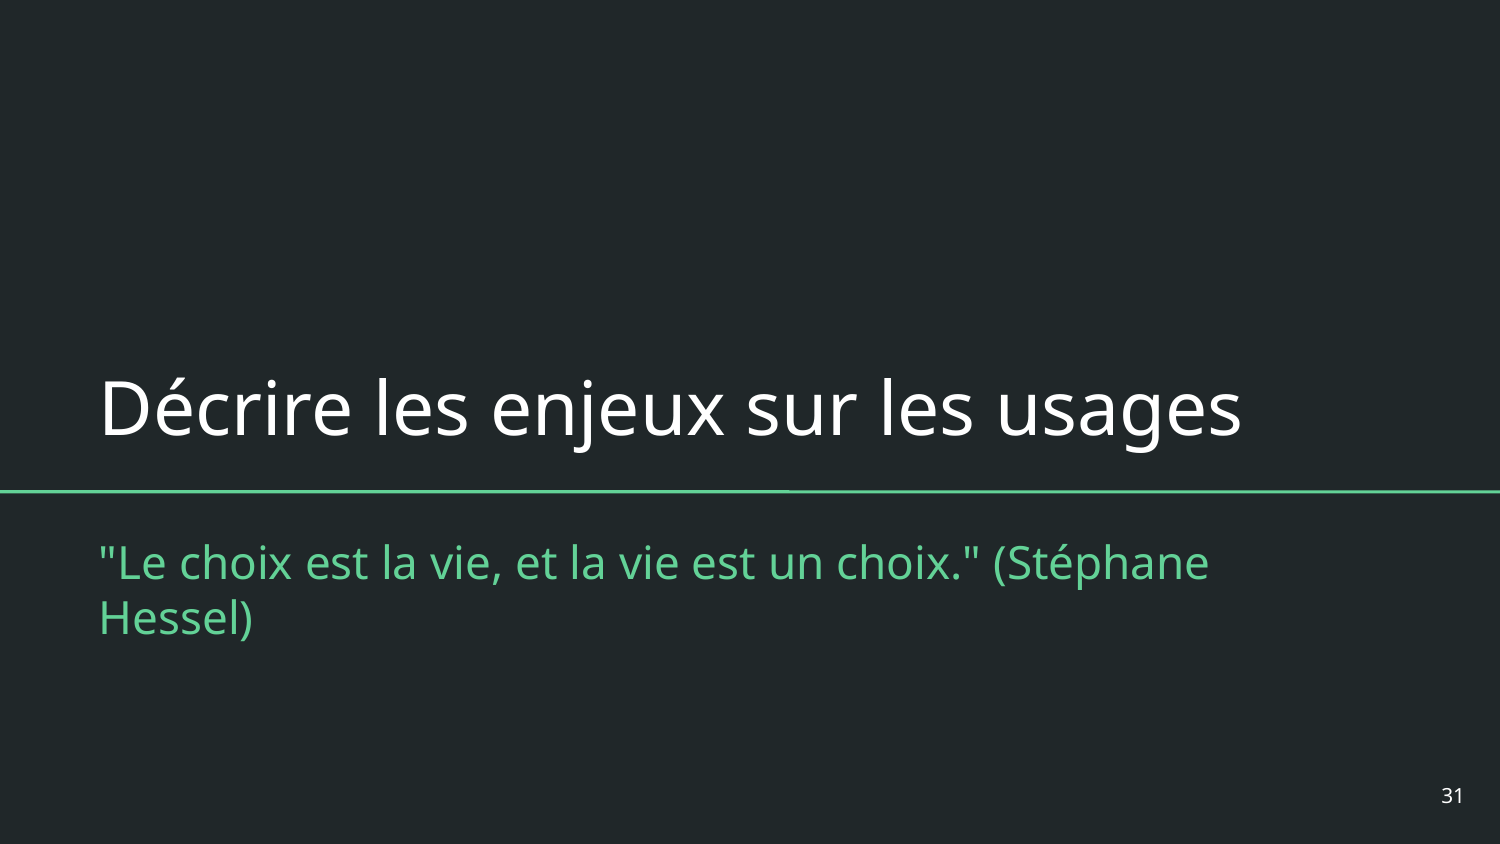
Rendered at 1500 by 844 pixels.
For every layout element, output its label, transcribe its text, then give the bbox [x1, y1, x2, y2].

title Décrire les enjeux sur les usages [83, 337, 1417, 466]
slide_number <numéro> [1389, 764, 1480, 830]
text_box "Le choix est la vie, et la vie est un choix." (Stéphane Hessel) [83, 518, 1359, 730]
